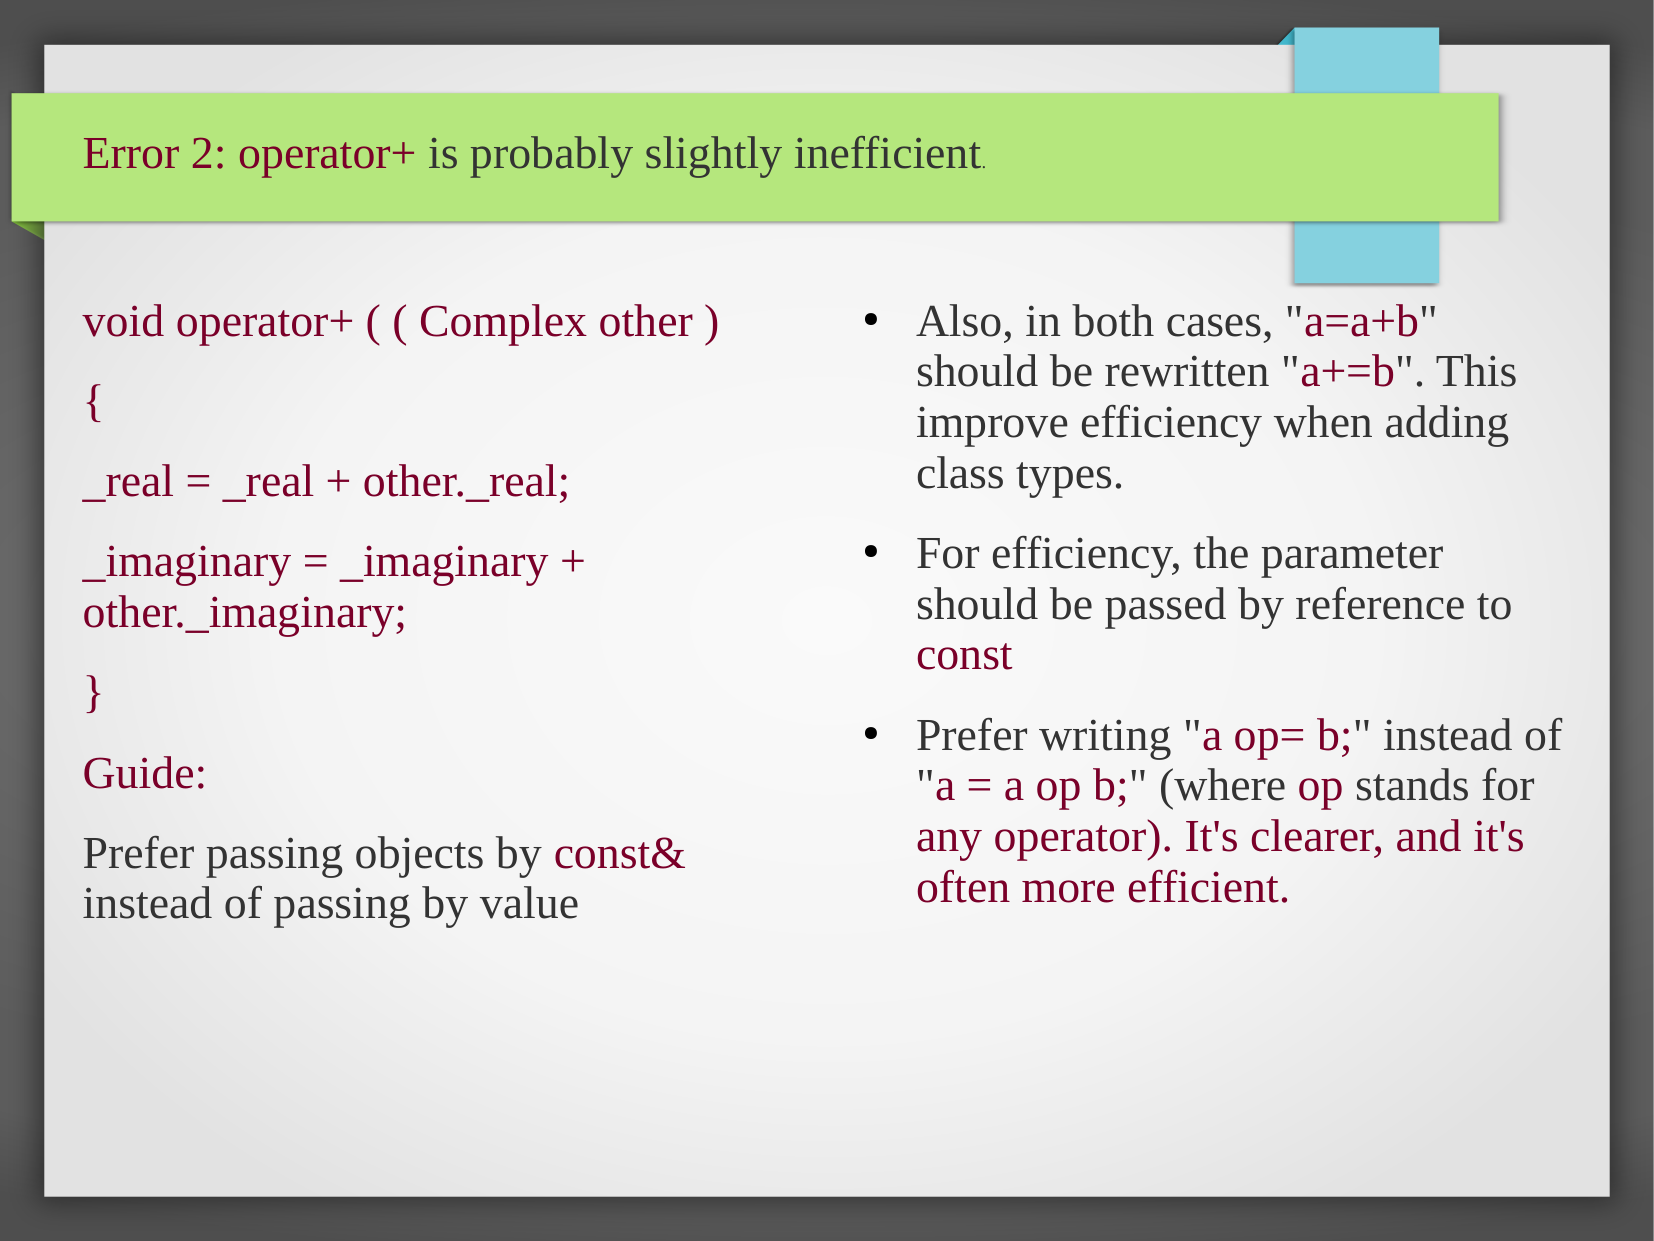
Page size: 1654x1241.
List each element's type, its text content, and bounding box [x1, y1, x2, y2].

list void operator+ ( ( Complex other ) { _real = _real + other._real; _imaginary = _imaginary + other._imaginary; } Guide: Prefer passing objects by const& instead of passing by value [82, 295, 809, 1015]
picture [0, 0, 1654, 1241]
title Error 2: operator+ is probably slightly inefficient. [82, 94, 1264, 213]
list Also, in both cases, "a=a+b" should be rewritten "a+=b". This improve efficiency when adding class types. For efficiency, the parameter should be passed by reference to const Prefer writing "a op= b;" instead of "a = a op b;" (where op stands for any operator). It's clearer, and it's often more efficient. [845, 295, 1572, 1015]
